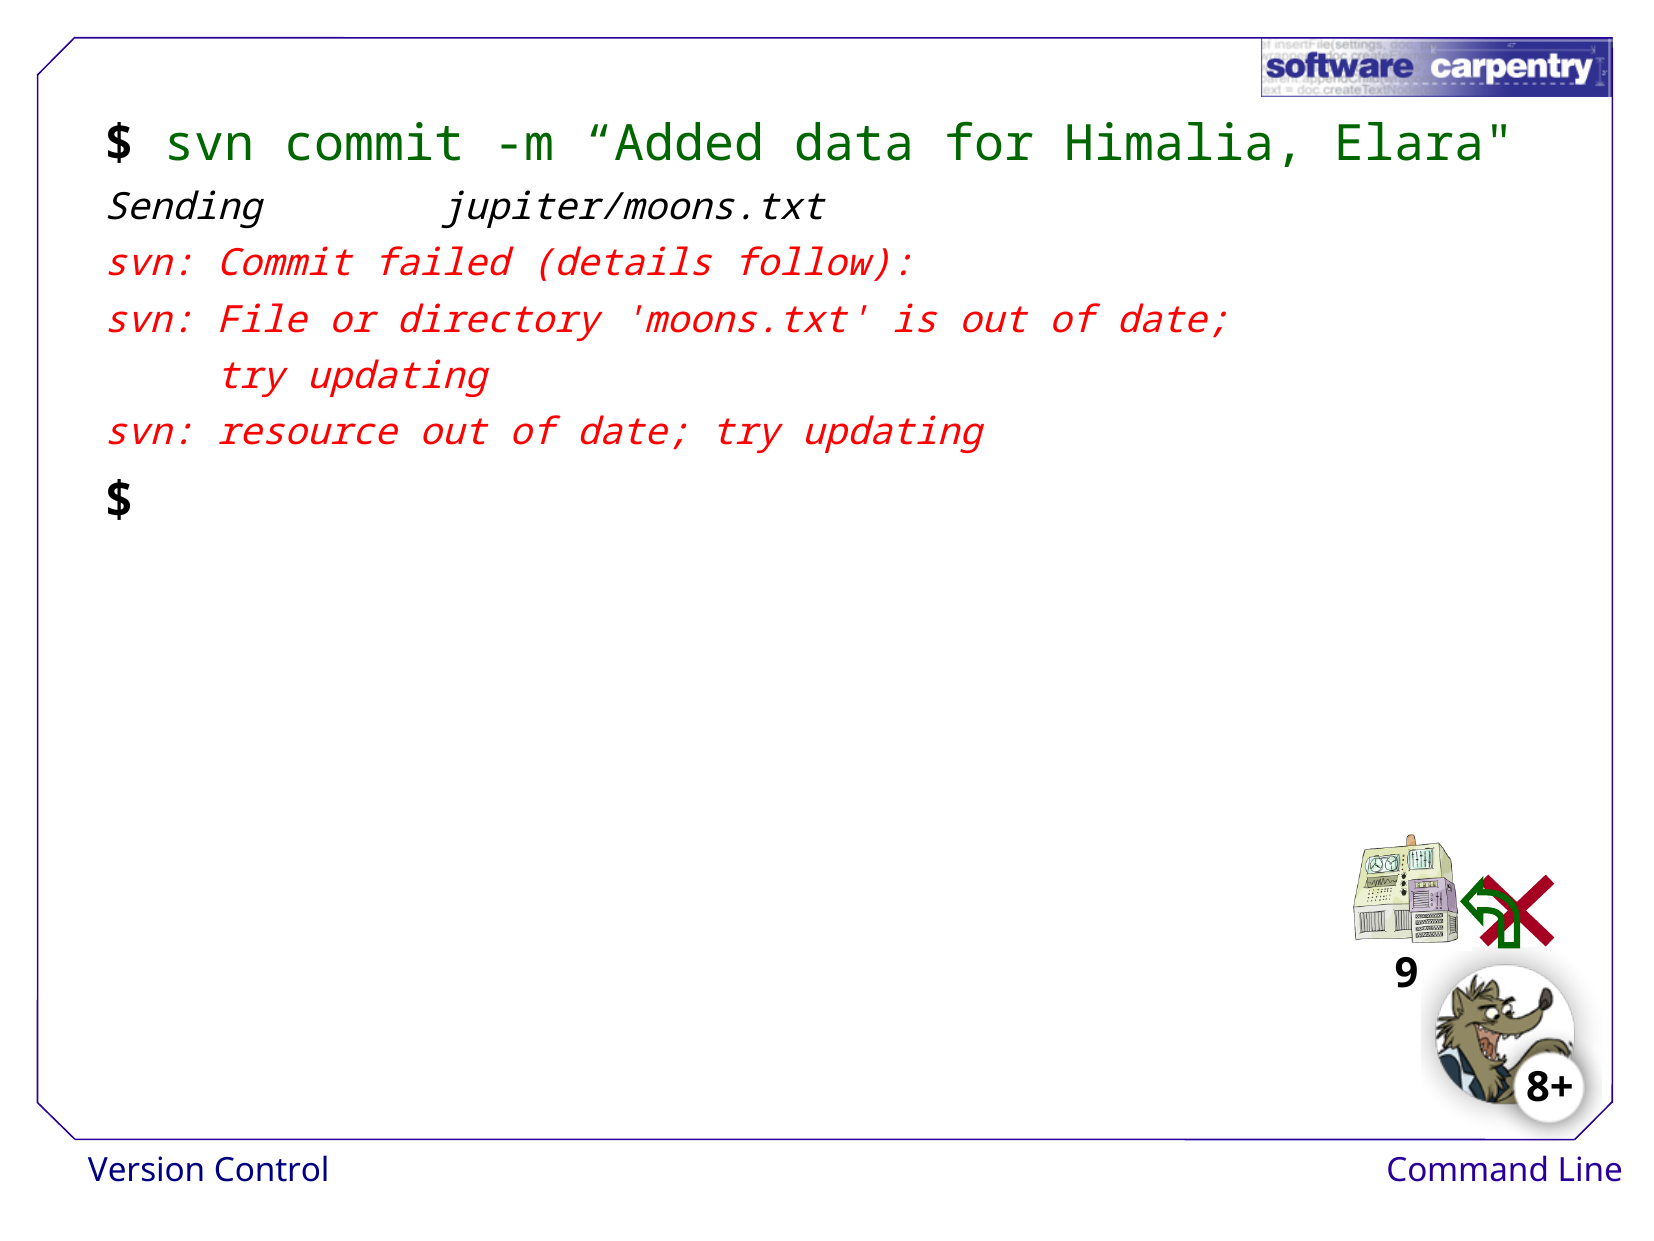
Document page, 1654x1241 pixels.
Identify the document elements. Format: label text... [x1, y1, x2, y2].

picture [1261, 39, 1613, 97]
text_box 8+ [1505, 1057, 1595, 1119]
text_box $ svn commit -m “Added data for Himalia, Elara" Sending jupiter/moons.txt svn: Commit failed (details follow): svn: File or directory 'moons.txt' is out of date; try updating svn: resource out of date; try updating $ [89, 88, 1572, 1128]
text_box 9 [1361, 942, 1452, 1005]
picture [1341, 822, 1602, 1142]
